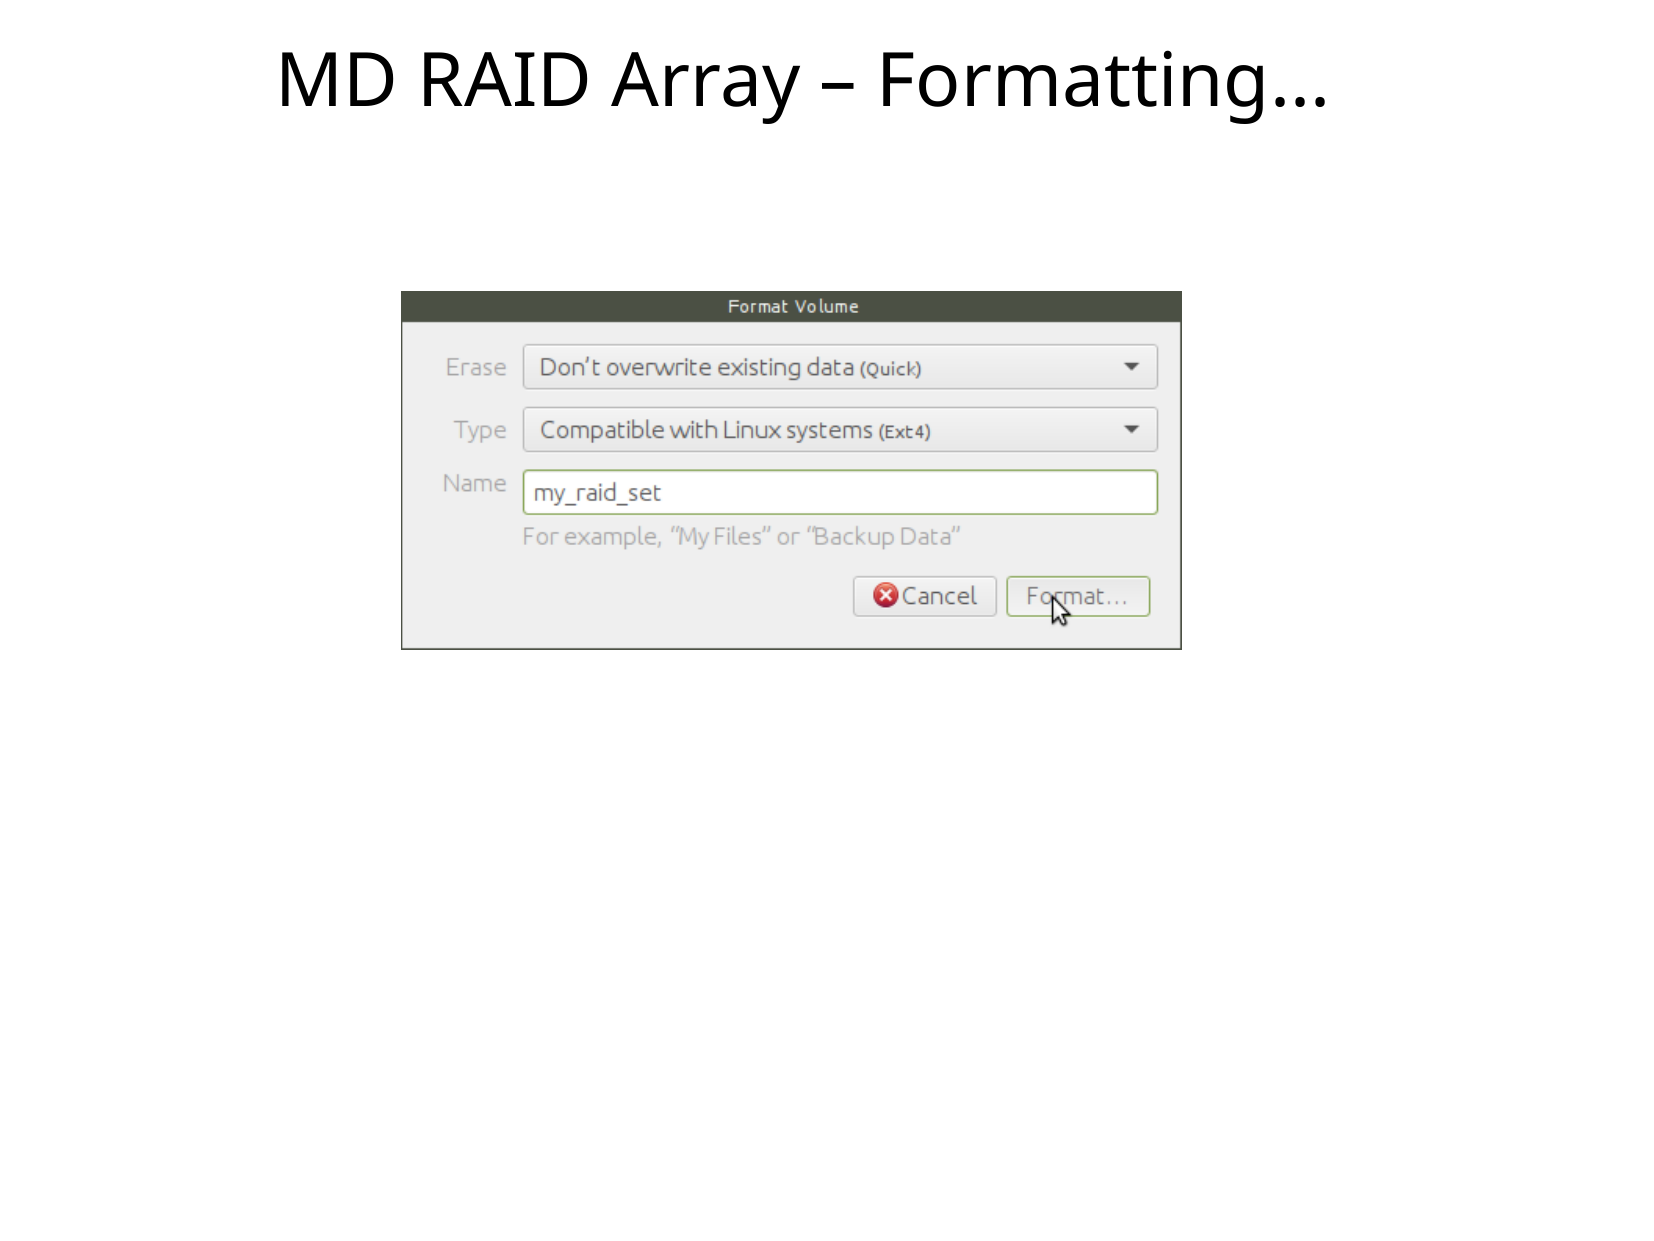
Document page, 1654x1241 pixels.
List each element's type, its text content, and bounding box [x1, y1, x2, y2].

picture [401, 291, 1182, 650]
title MD RAID Array – Formatting... [59, 36, 1548, 119]
